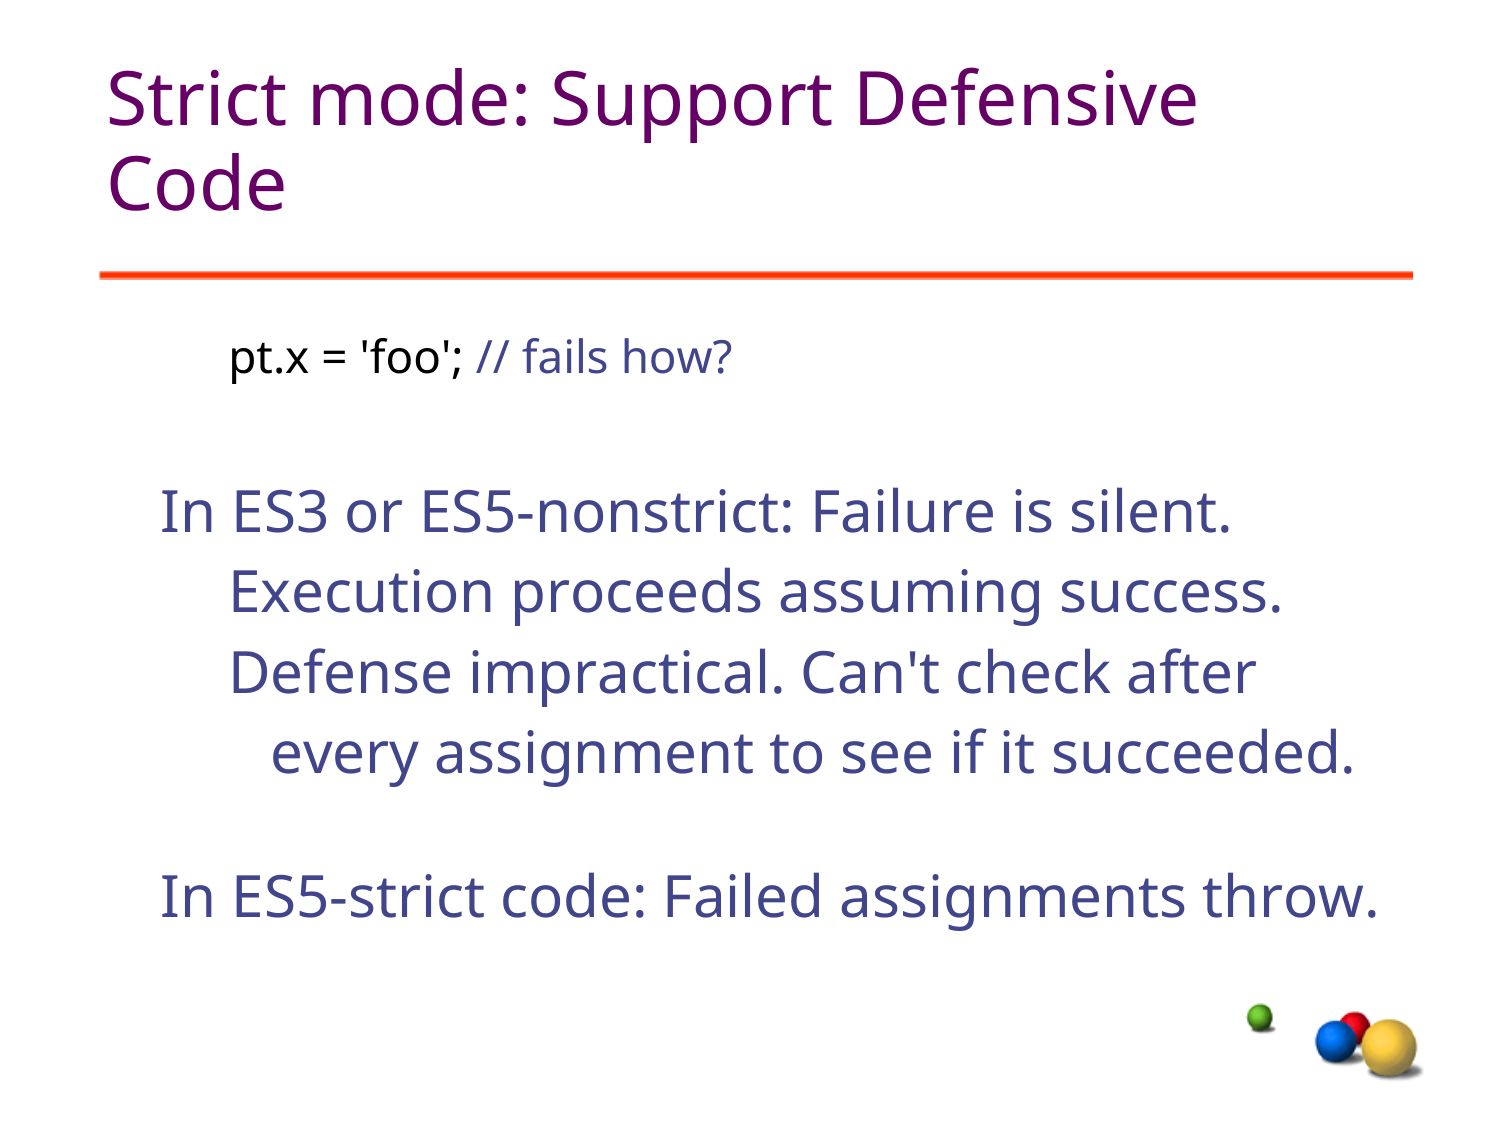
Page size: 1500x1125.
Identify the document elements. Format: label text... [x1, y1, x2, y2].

subtitle pt.x = 'foo'; // fails how? In ES3 or ES5-nonstrict: Failure is silent. Execution proceeds assuming success. Defense impractical. Can't check after every assignment to see if it succeeded. In ES5-strict code: Failed assignments throw. [144, 320, 1407, 981]
picture [99, 271, 1413, 280]
title Strict mode: Support Defensive Code [106, 57, 1369, 231]
picture [1224, 999, 1449, 1083]
